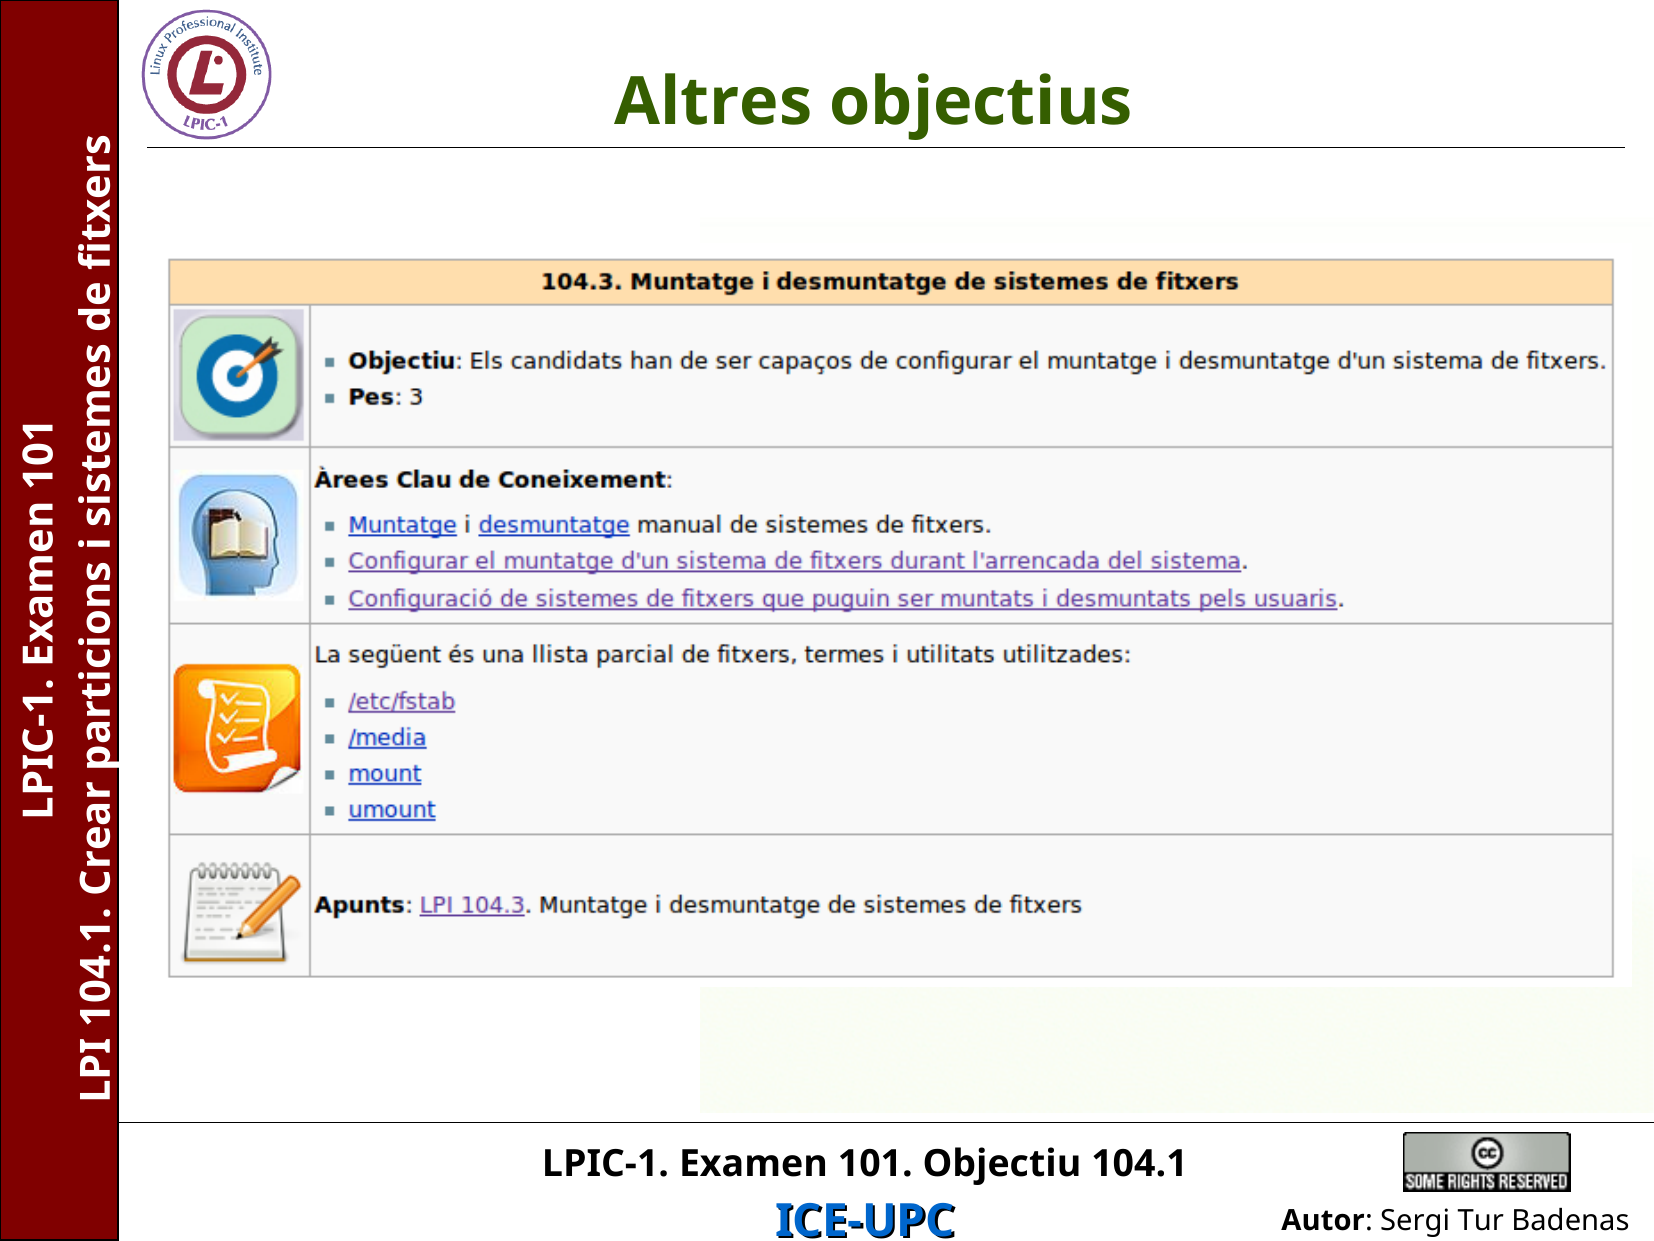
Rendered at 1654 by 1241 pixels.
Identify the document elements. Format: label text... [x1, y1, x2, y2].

picture [158, 217, 1654, 1113]
title Altres objectius [129, 55, 1619, 142]
picture [1403, 1132, 1571, 1192]
picture [135, 5, 277, 55]
